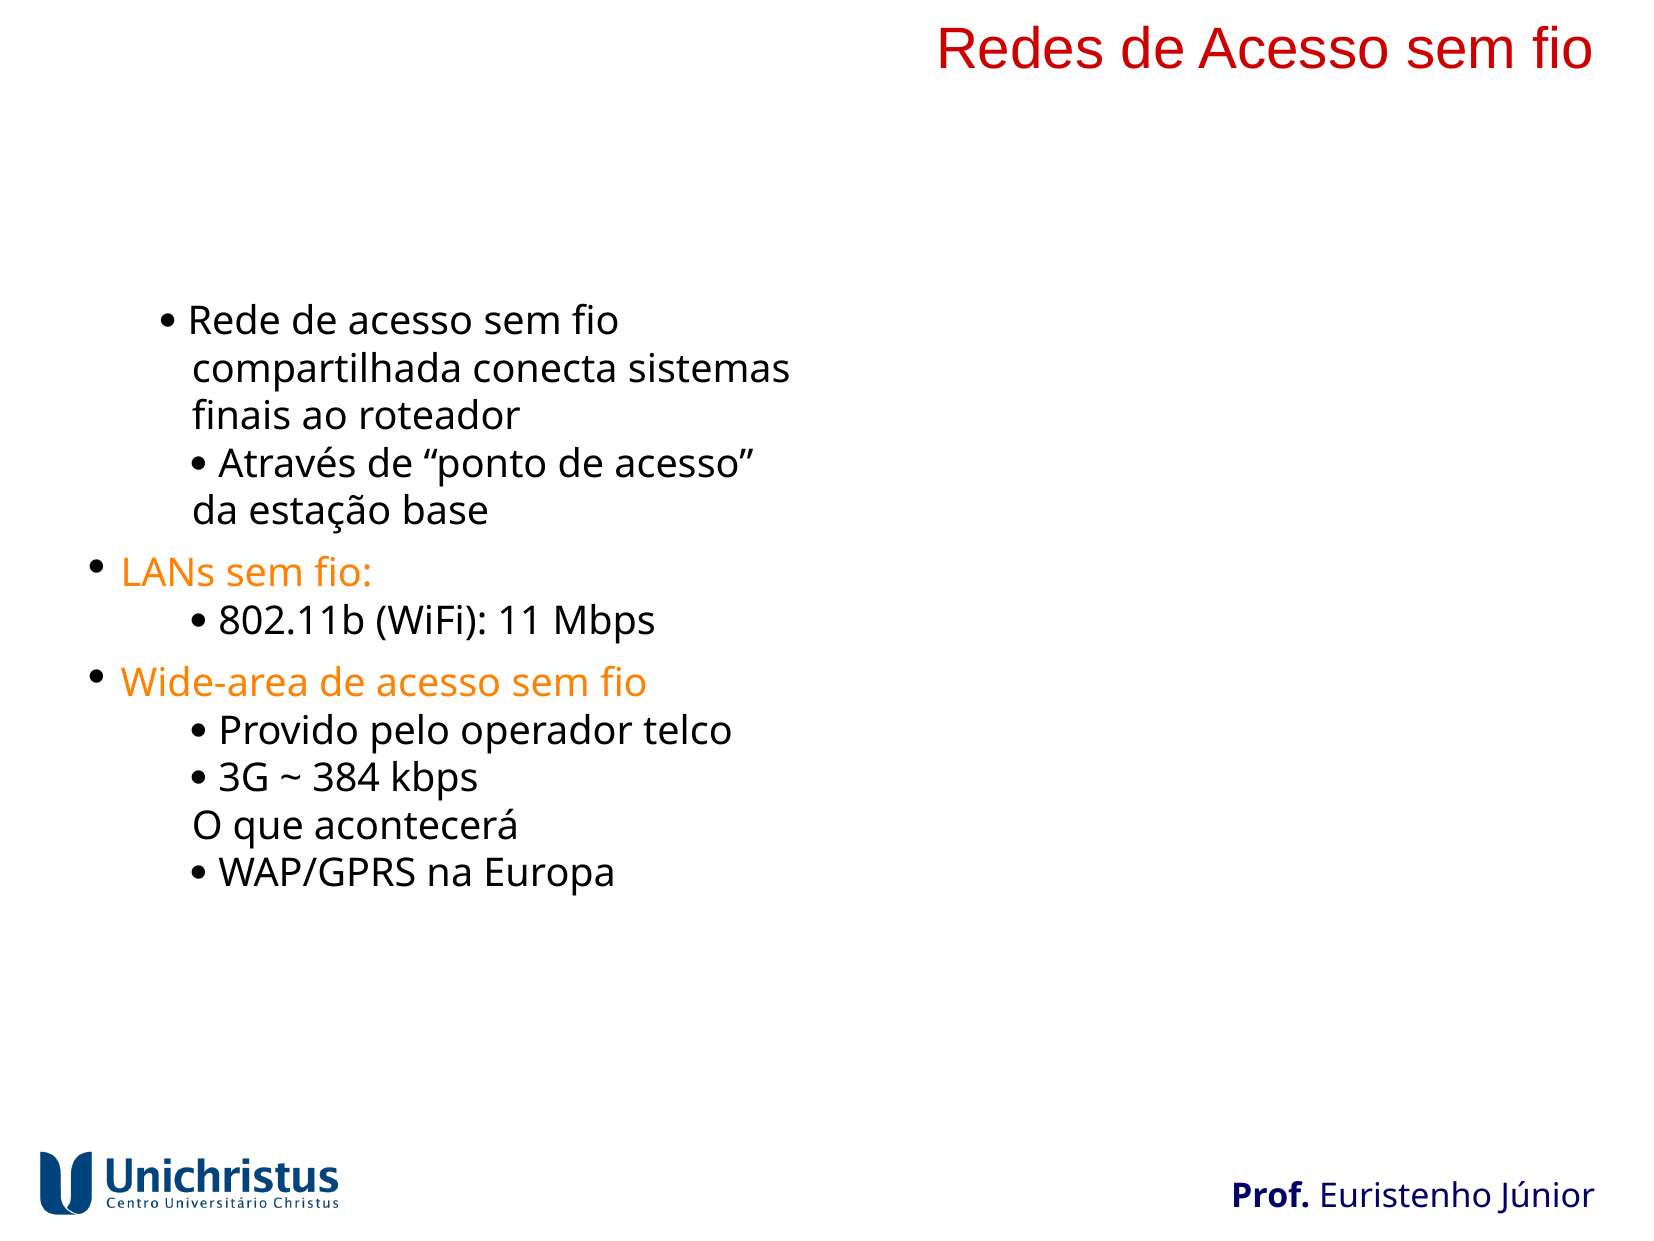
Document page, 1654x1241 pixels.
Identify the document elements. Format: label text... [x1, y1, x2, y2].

text_box Redes de Acesso sem fio [921, 8, 1654, 95]
list  Rede de acesso sem fio compartilhada conecta sistemas finais ao roteador  Através de “ponto de acesso” da estação base LANs sem fio:  802.11b (WiFi): 11 Mbps Wide-area de acesso sem fio  Provido pelo operador telco  3G ~ 384 kbps O que acontecerá  WAP/GPRS na Europa [75, 287, 817, 925]
text_box Prof. Euristenho Júnior [1216, 1163, 1654, 1224]
picture [35, 1148, 343, 1217]
